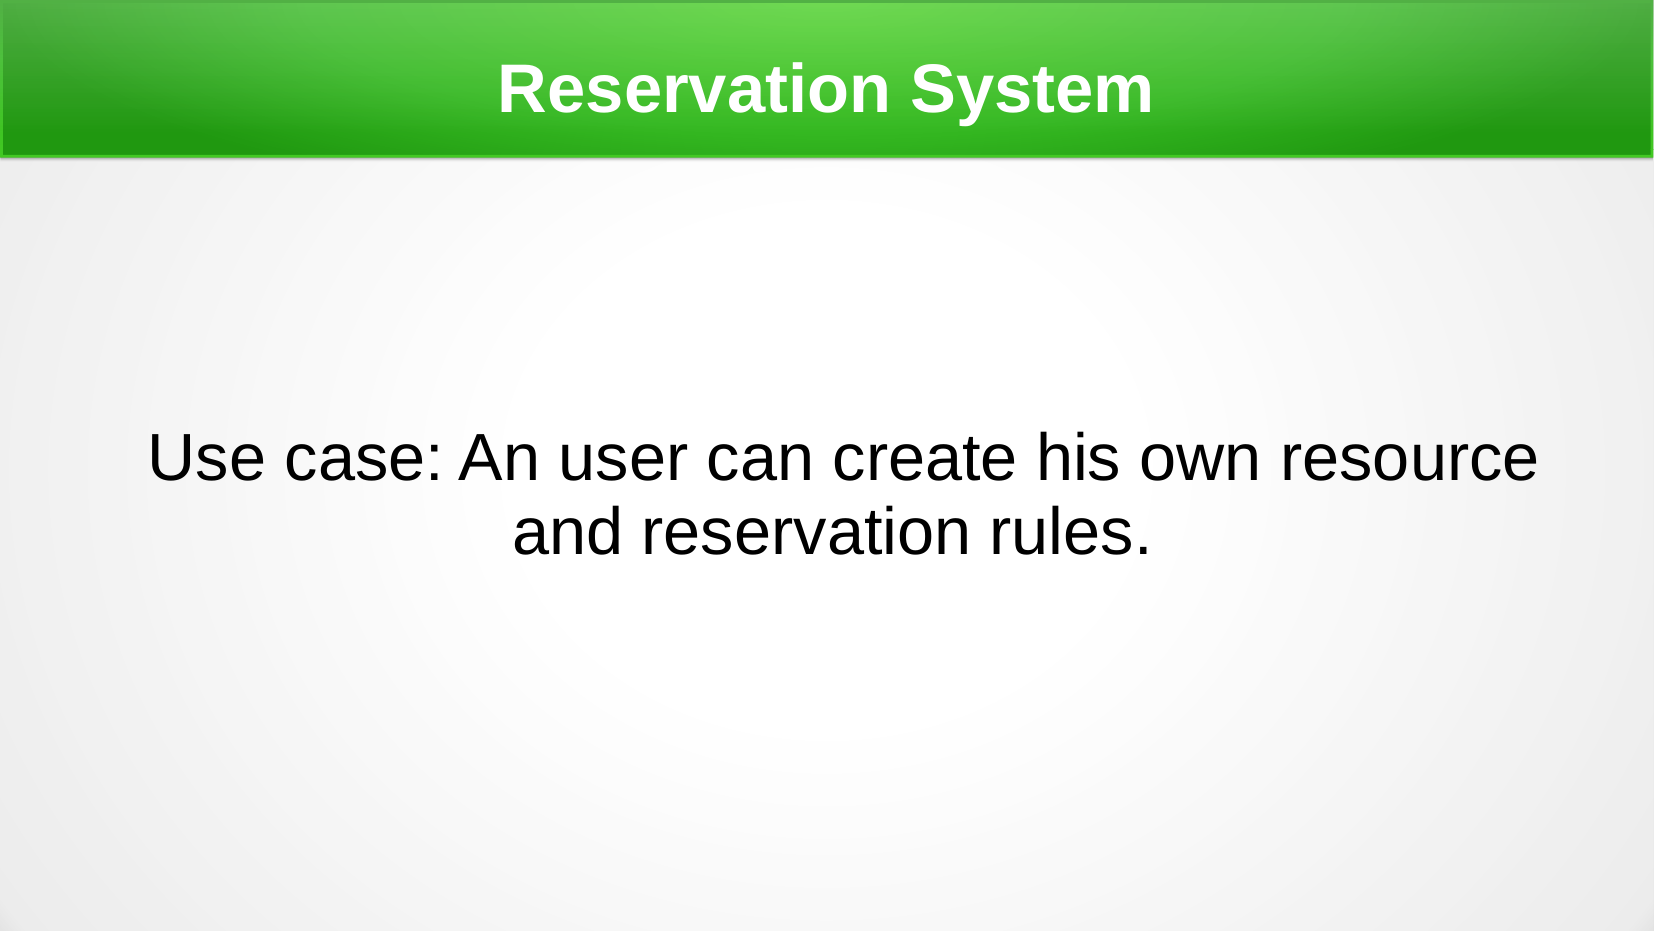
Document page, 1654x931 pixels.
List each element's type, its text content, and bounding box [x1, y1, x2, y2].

title Reservation System [82, 35, 1571, 142]
subtitle Use case: An user can create his own resource and reservation rules. [82, 224, 1583, 765]
